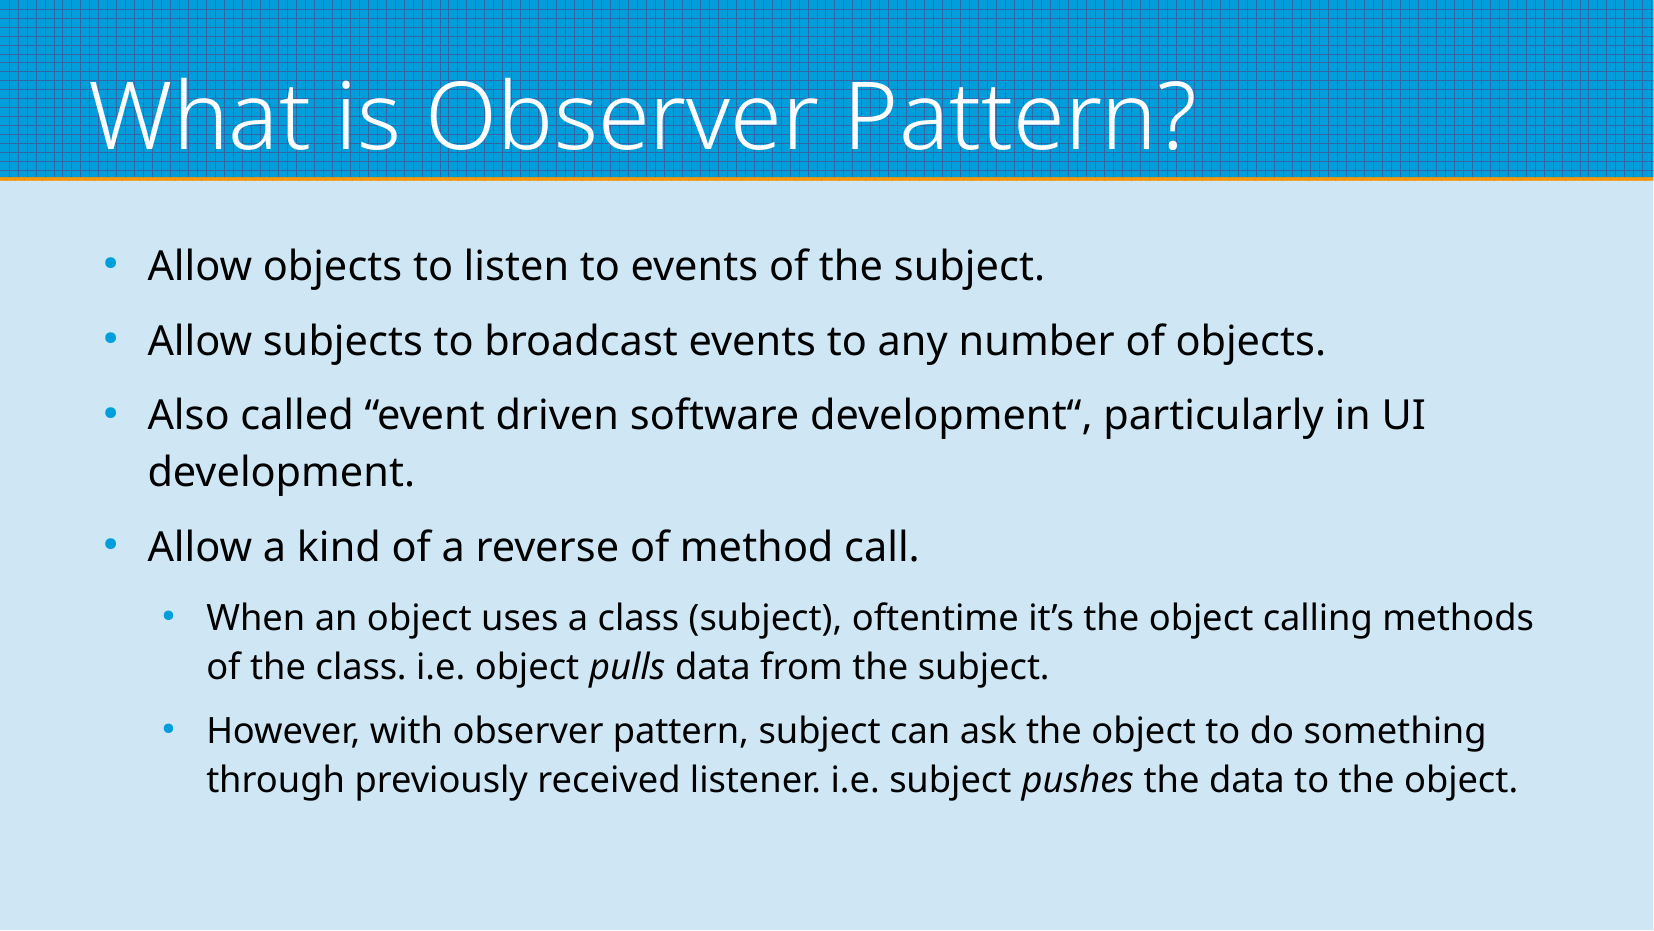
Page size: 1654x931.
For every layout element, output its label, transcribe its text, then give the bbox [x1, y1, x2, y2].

title What is Observer Pattern? [88, 14, 1565, 178]
list Allow objects to listen to events of the subject. Allow subjects to broadcast events to any number of objects. Also called “event driven software development“, particularly in UI development. Allow a kind of a reverse of method call. When an object uses a class (subject), oftentime it’s the object calling methods of the class. i.e. object pulls data from the subject. However, with observer pattern, subject can ask the object to do something through previously received listener. i.e. subject pushes the data to the object. [88, 236, 1565, 813]
